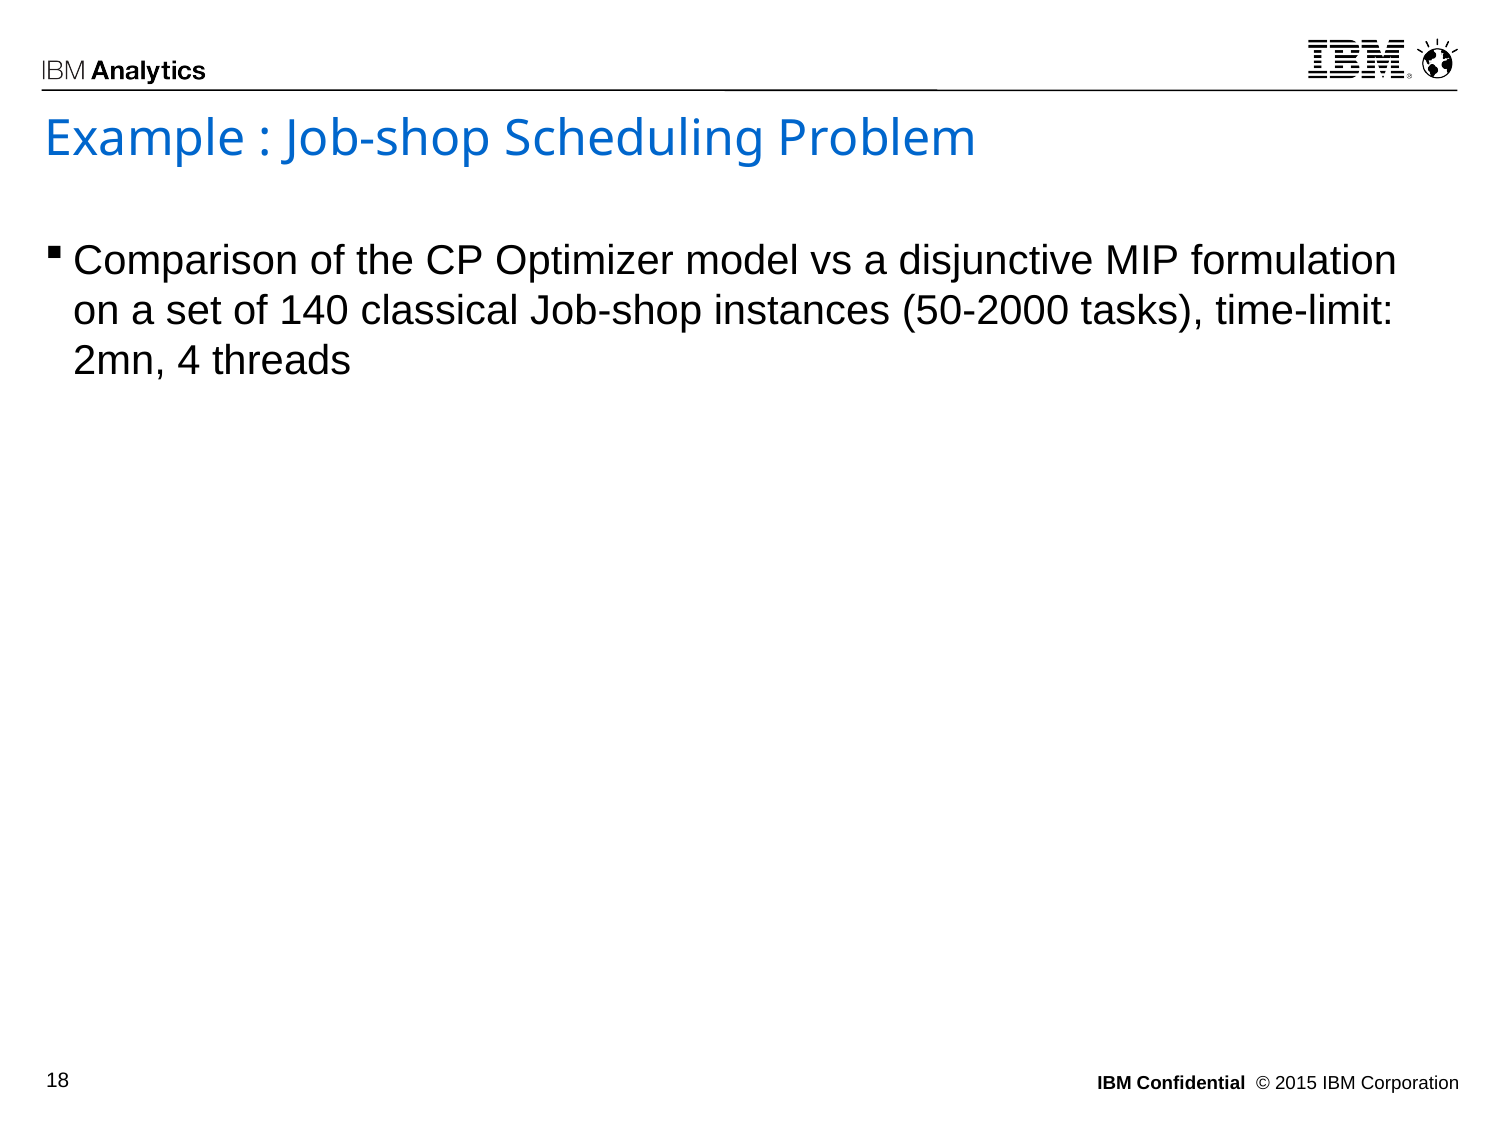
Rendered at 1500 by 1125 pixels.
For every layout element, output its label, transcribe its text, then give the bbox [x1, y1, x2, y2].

title Example : Job-shop Scheduling Problem [29, 97, 1500, 203]
picture [1294, 24, 1469, 91]
picture [24, 42, 224, 99]
list Comparison of the CP Optimizer model vs a disjunctive MIP formulation on a set of 140 classical Job-shop instances (50-2000 tasks), time-limit: 2mn, 4 threads [29, 224, 1471, 1066]
